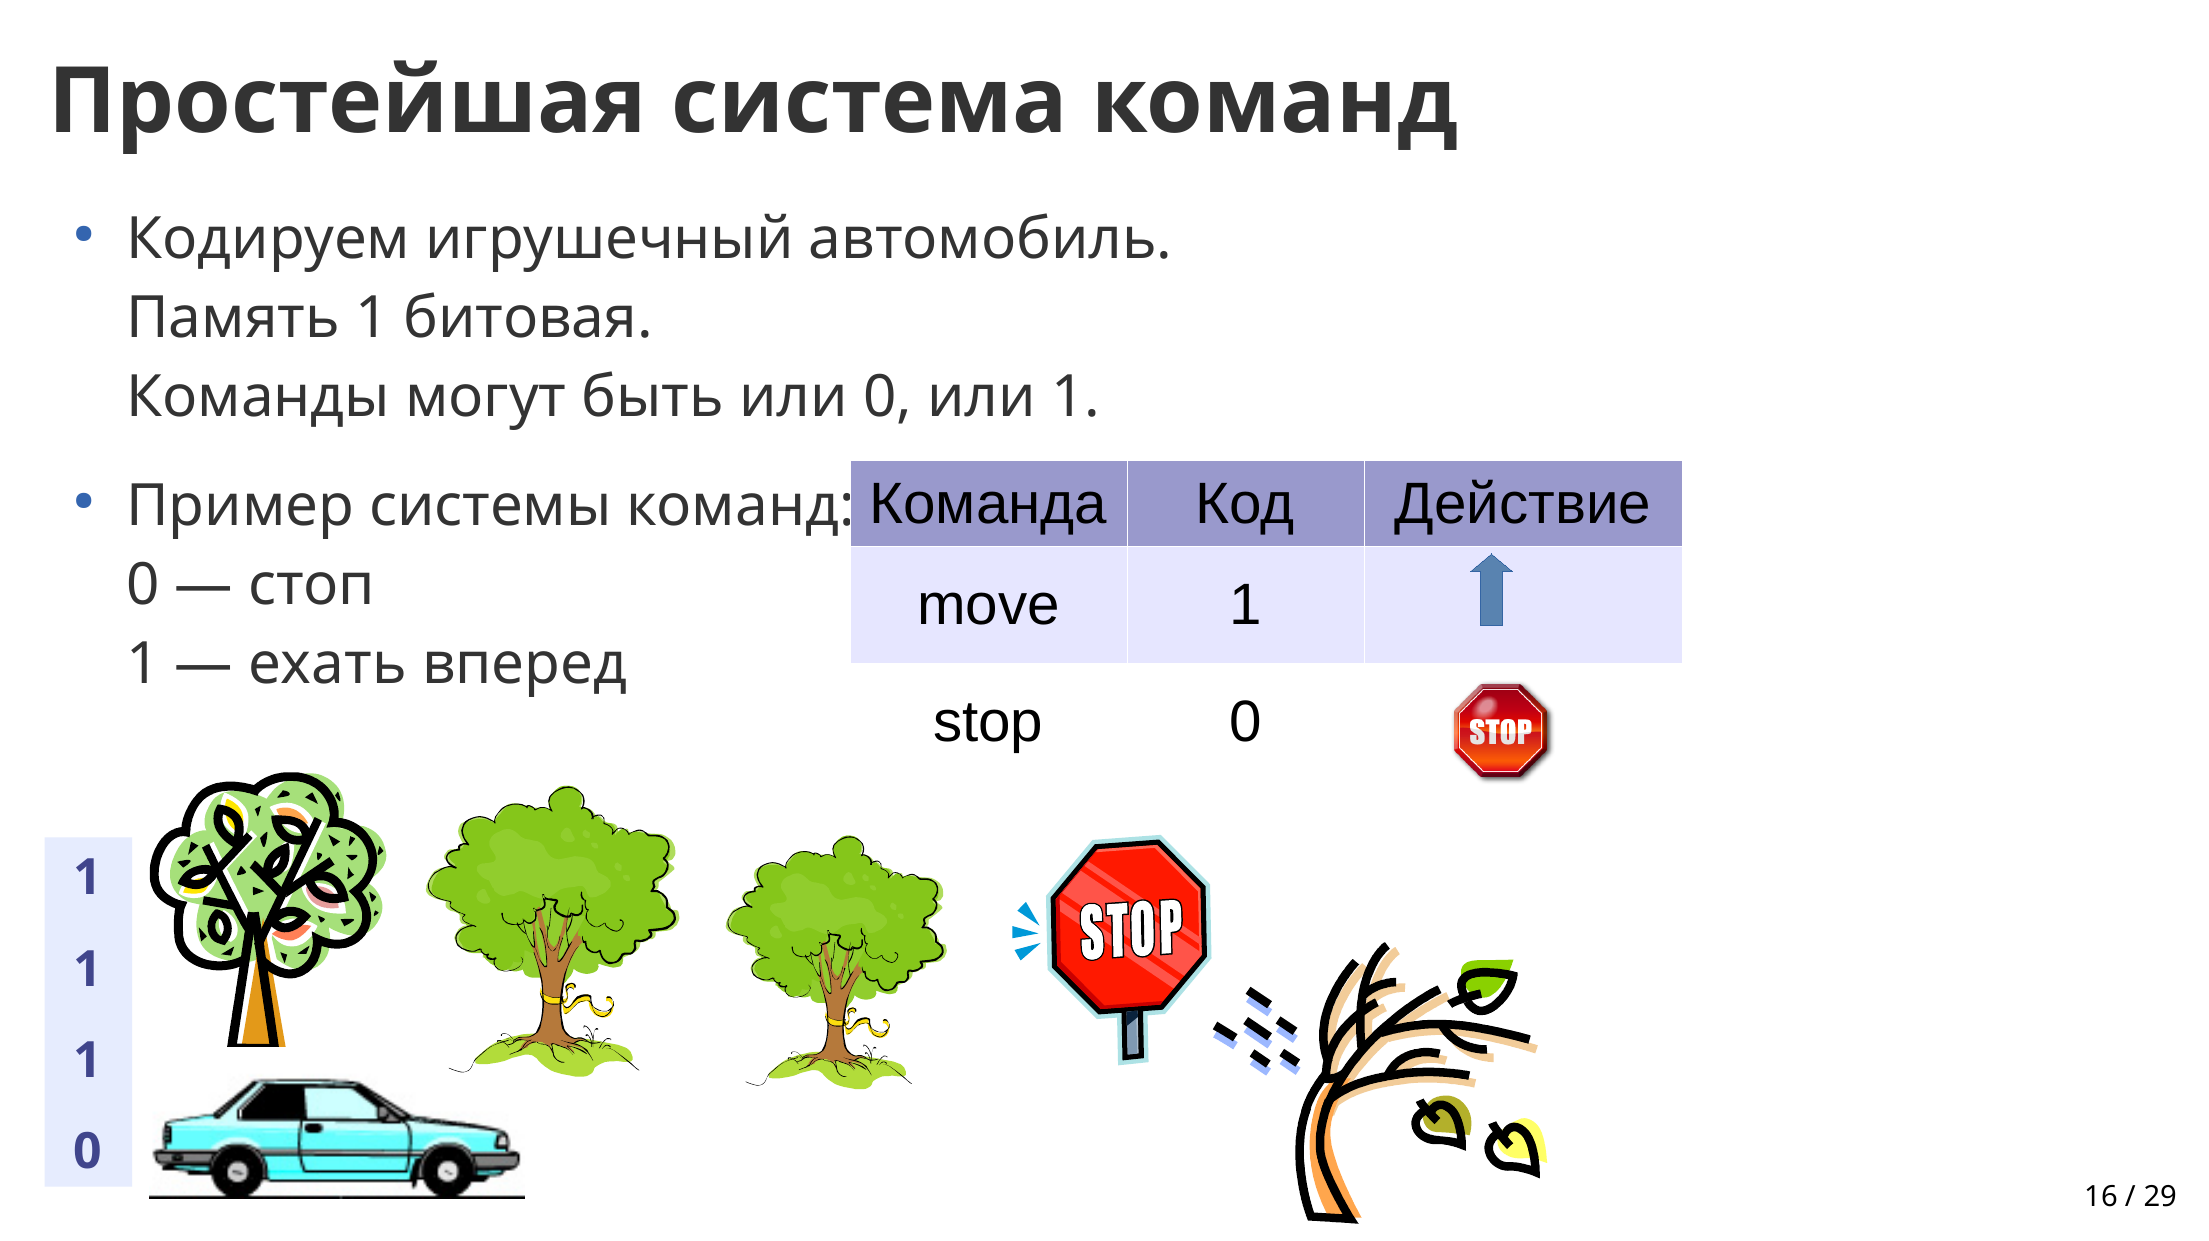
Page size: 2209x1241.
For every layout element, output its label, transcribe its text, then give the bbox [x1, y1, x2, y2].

table_header Команда [851, 461, 1127, 546]
table_cell [1365, 547, 1682, 663]
text_box 1 1 1 0 [44, 837, 133, 1187]
picture [1444, 674, 1557, 787]
picture [724, 834, 948, 1091]
table_cell stop [851, 664, 1127, 780]
table_cell 1 [1128, 547, 1364, 663]
table_cell move [851, 547, 1127, 663]
table_cell 0 [1128, 664, 1364, 780]
picture [149, 772, 681, 1199]
picture [1012, 834, 1550, 1227]
table_header Действие [1365, 461, 1682, 546]
table_cell [1365, 664, 1682, 780]
list Кодируем игрушечный автомобиль. Память 1 битовая. Команды могут быть или 0, или 1. Пример системы команд: 0 — стоп 1 — ехать вперед [55, 195, 1690, 1177]
table_header Код [1128, 461, 1364, 546]
title Простейшая система команд [48, 34, 2174, 160]
text_box [1470, 553, 1513, 626]
